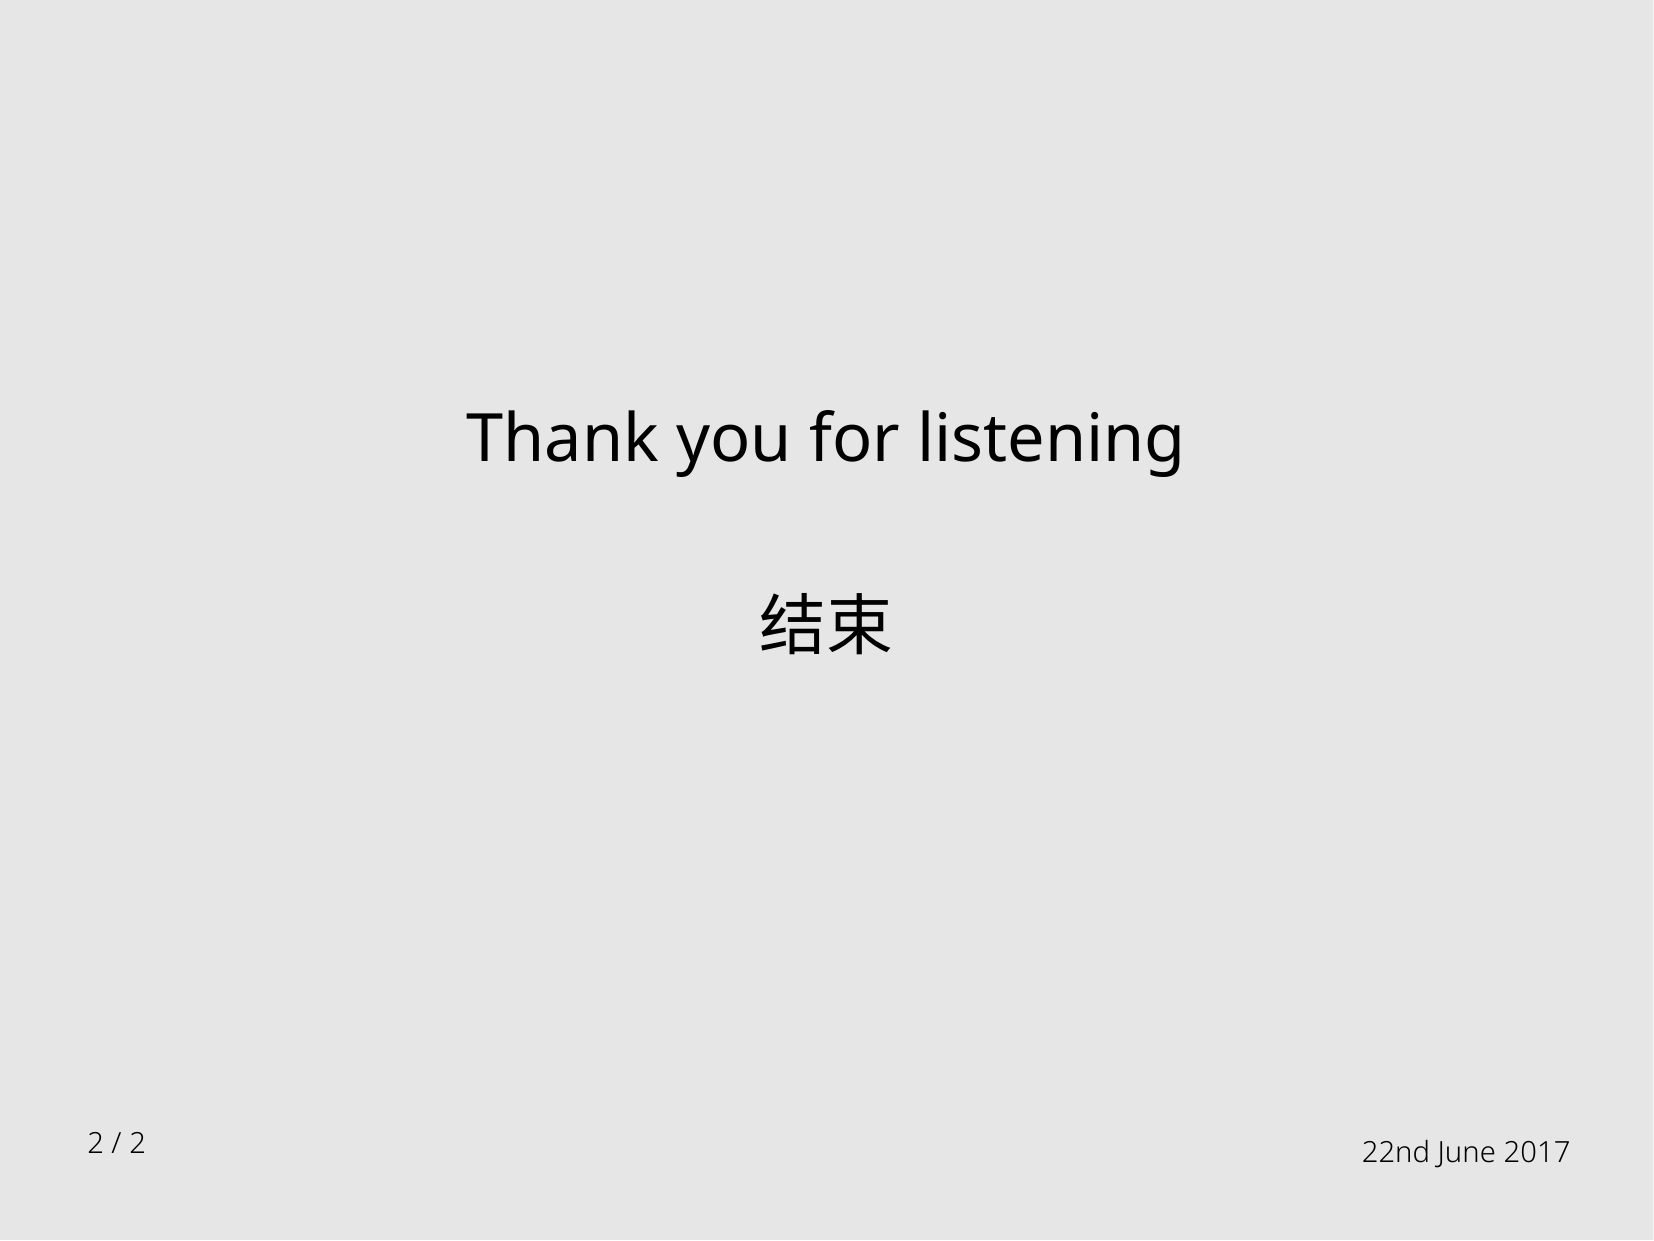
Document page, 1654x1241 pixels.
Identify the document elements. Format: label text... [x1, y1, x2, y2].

subtitle Thank you for listening 结束 [82, 406, 1571, 652]
